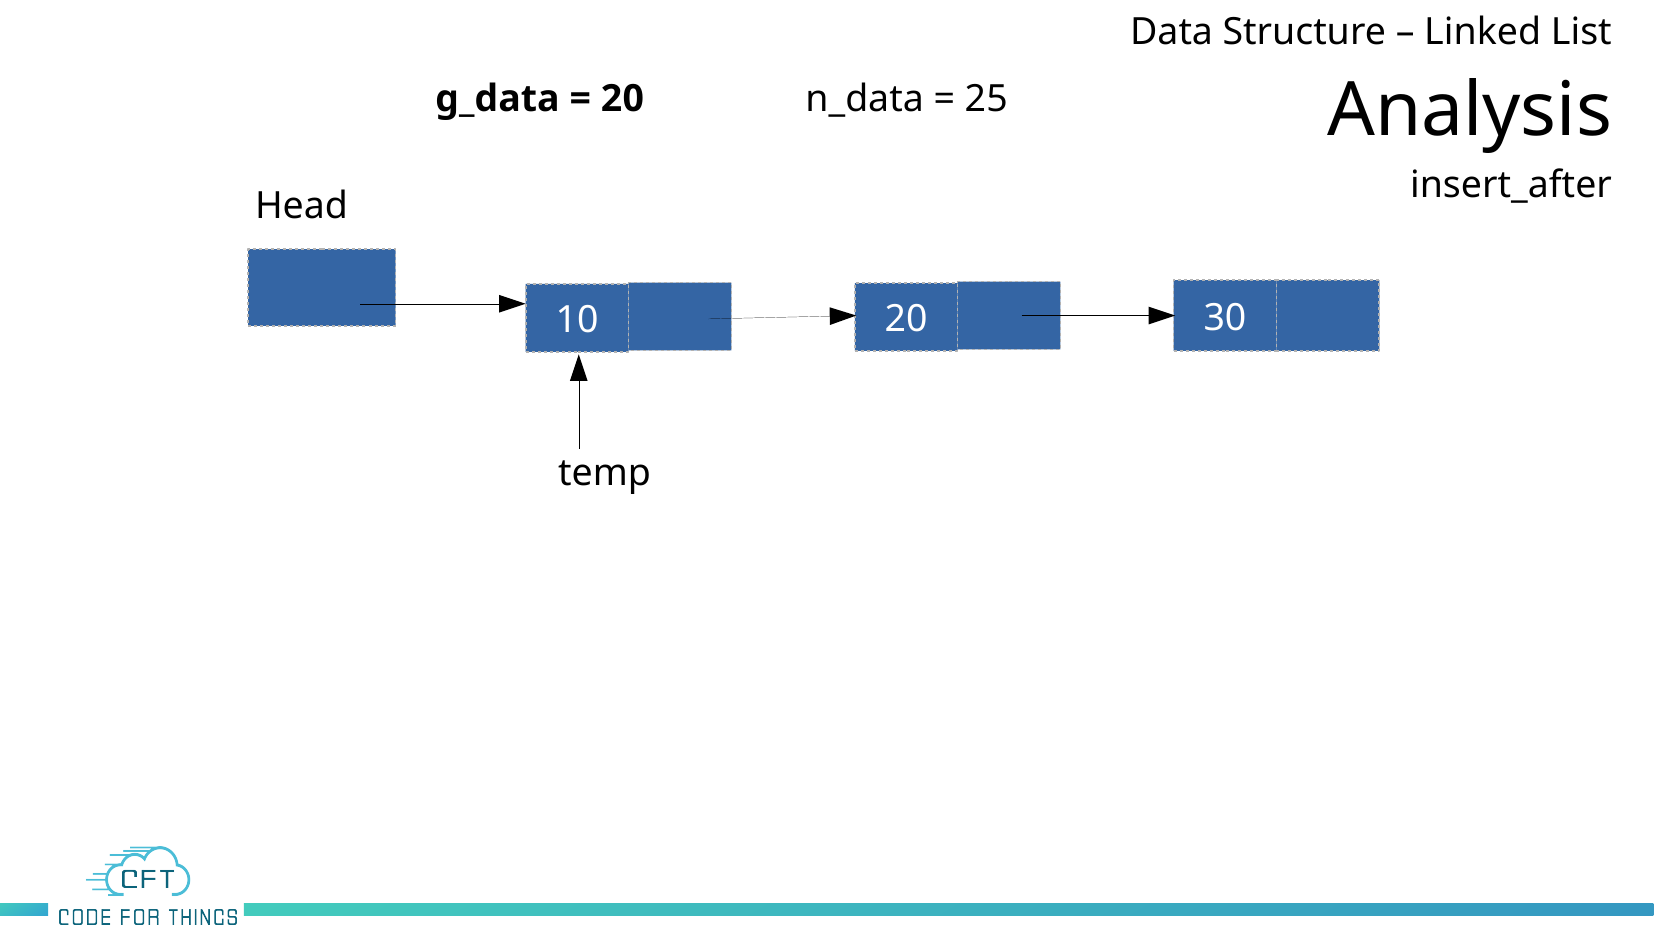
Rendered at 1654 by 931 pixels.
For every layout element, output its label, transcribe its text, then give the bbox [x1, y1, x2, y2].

text_box 20 [854, 283, 958, 351]
text_box g_data = 20 [420, 64, 790, 135]
picture [59, 846, 237, 925]
text_box 30 [1173, 280, 1277, 351]
text_box n_data = 25 [790, 64, 1075, 135]
text_box [1277, 280, 1380, 351]
text_box [628, 282, 732, 351]
title Data Structure – Linked List Analysis insert_after [1093, 0, 1613, 216]
text_box [248, 251, 396, 326]
text_box [957, 281, 1061, 350]
text_box 10 [525, 283, 629, 352]
text_box temp [543, 437, 674, 508]
text_box Head [240, 171, 407, 251]
